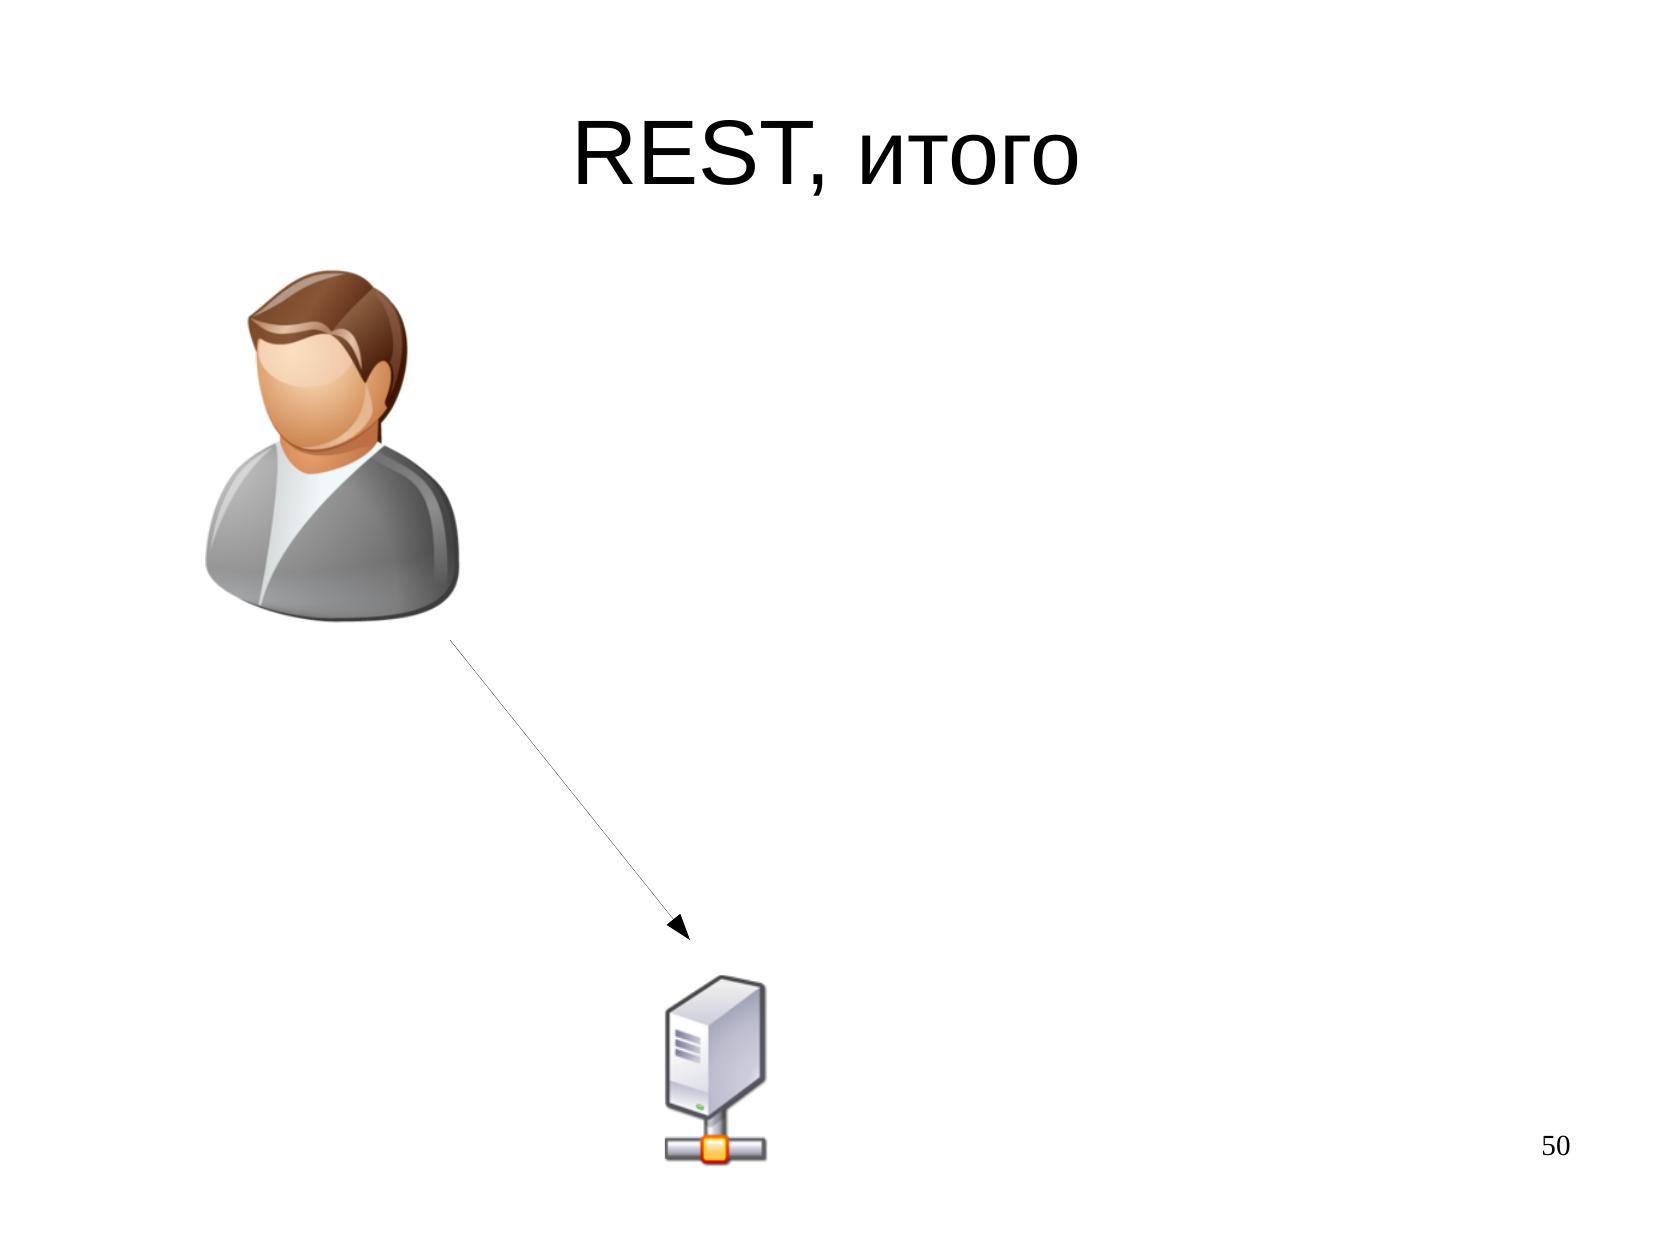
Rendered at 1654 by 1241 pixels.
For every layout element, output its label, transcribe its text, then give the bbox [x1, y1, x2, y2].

picture [150, 264, 511, 626]
picture [615, 969, 815, 1171]
title REST, итого [82, 49, 1571, 257]
